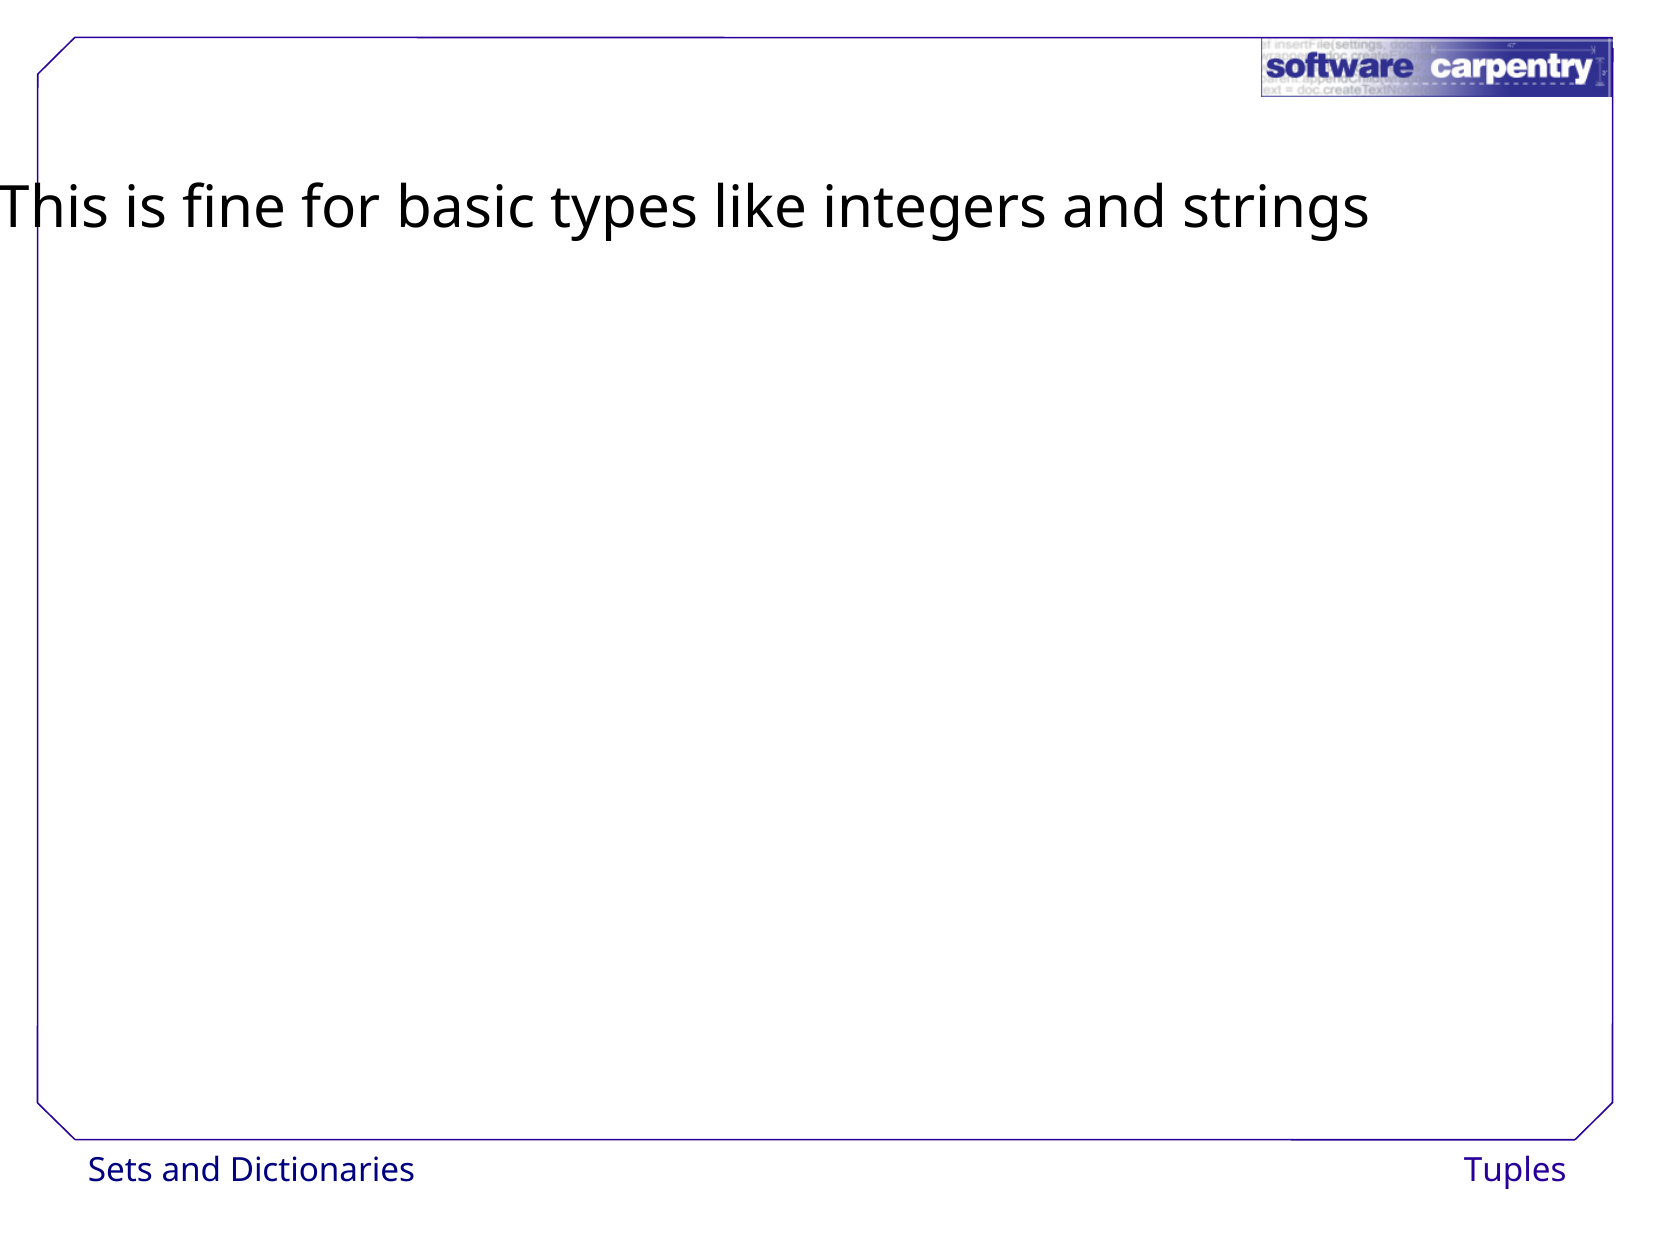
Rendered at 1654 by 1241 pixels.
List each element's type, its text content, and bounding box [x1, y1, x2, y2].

picture [1261, 39, 1613, 97]
text_box This is fine for basic types like integers and strings [0, 126, 1536, 248]
